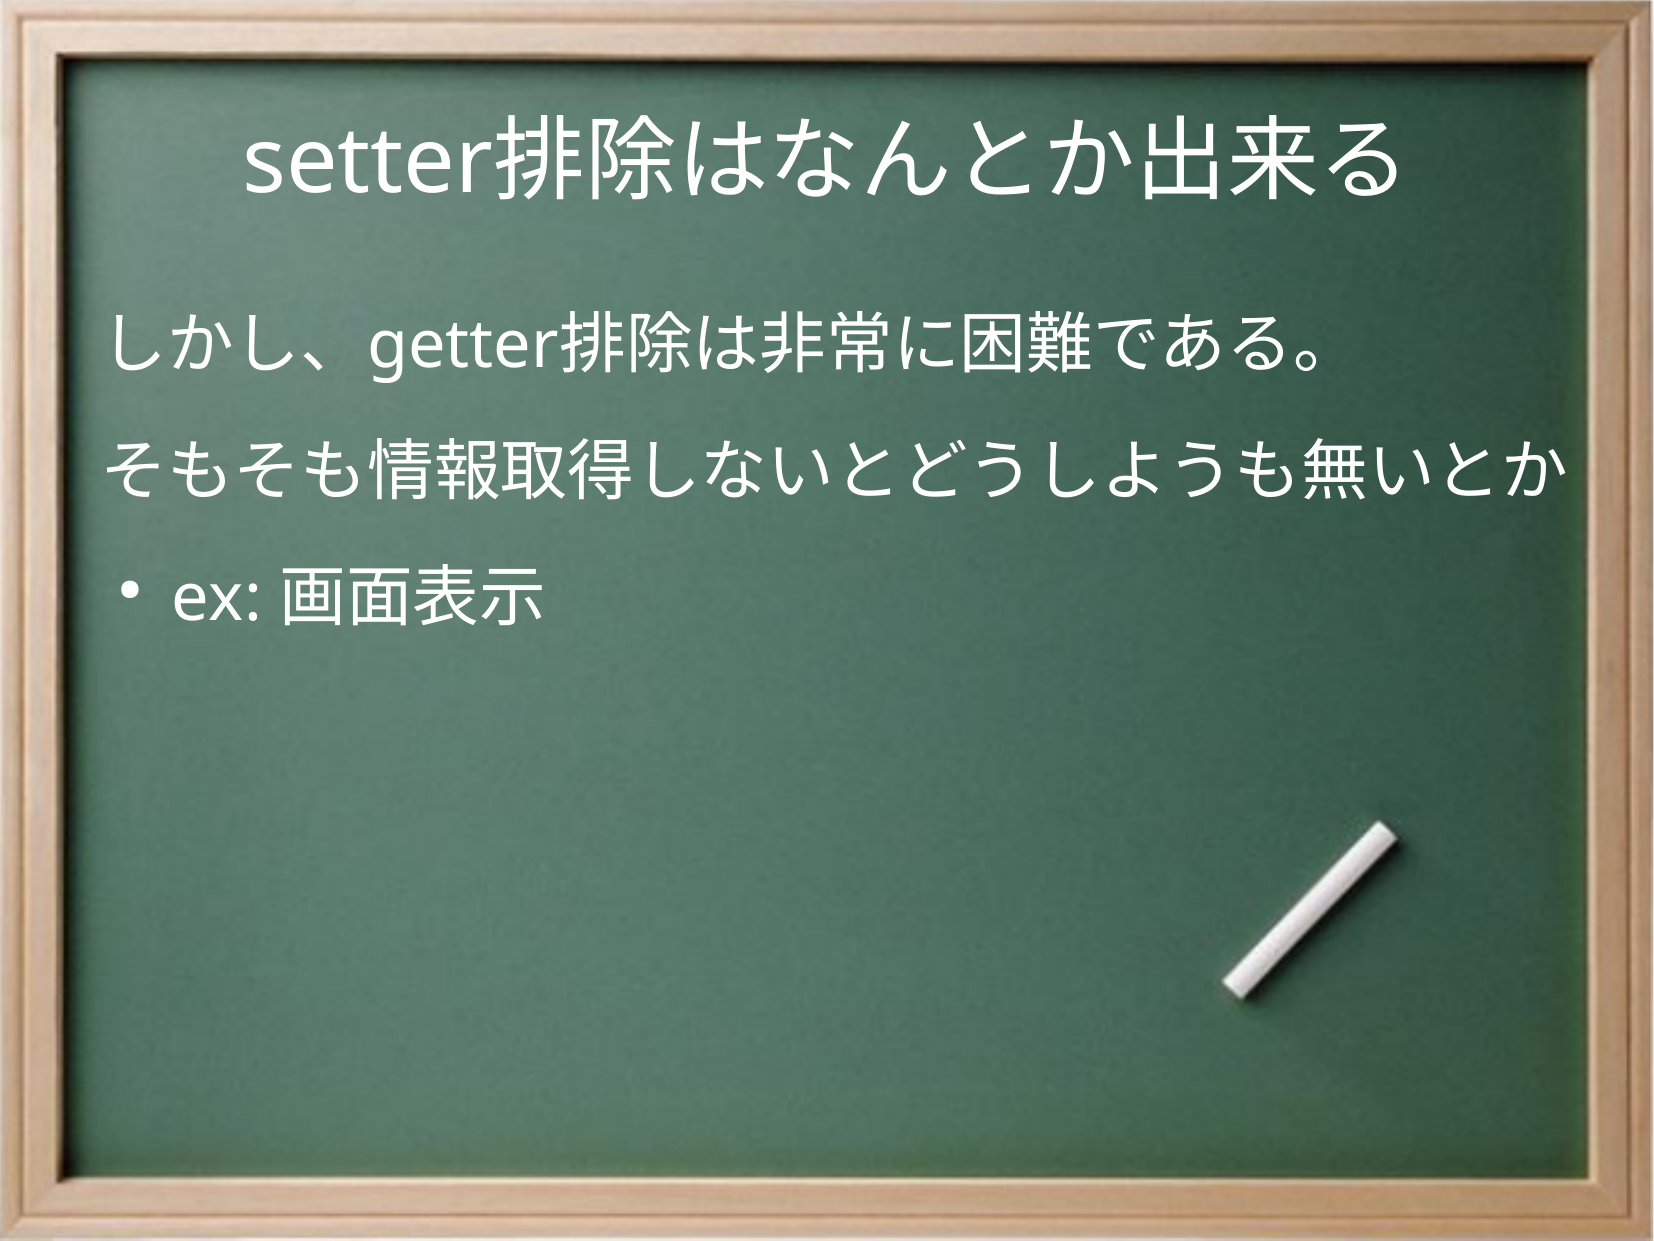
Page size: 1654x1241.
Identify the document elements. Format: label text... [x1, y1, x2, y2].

picture [0, 0, 1654, 1241]
title setter排除はなんとか出来る [82, 49, 1571, 257]
list しかし、getter排除は非常に困難である。 そもそも情報取得しないとどうしようも無いとか ex: 画面表示 [82, 290, 1571, 1101]
